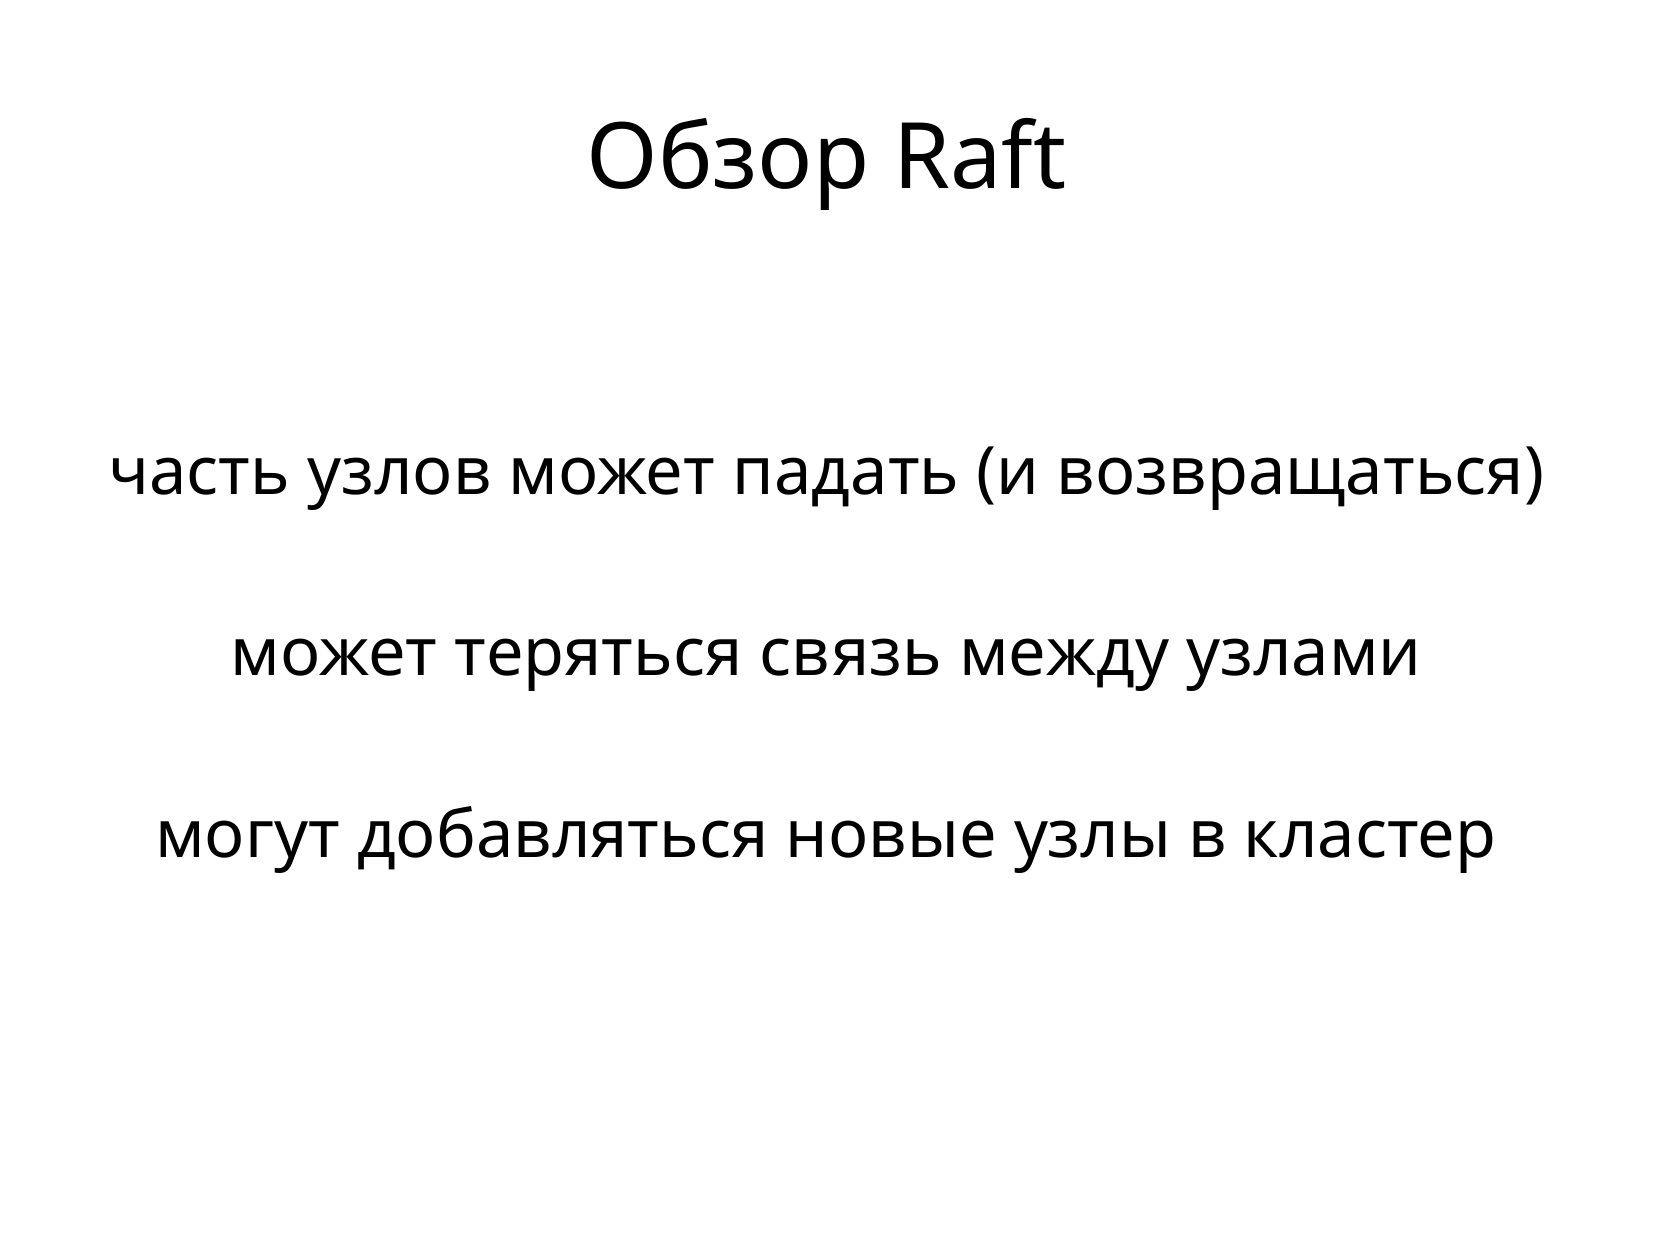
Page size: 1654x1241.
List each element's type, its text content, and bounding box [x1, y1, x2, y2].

subtitle часть узлов может падать (и возвращаться) может теряться связь между узлами могут добавляться новые узлы в кластер [82, 290, 1571, 1010]
title Обзор Raft [82, 49, 1571, 257]
